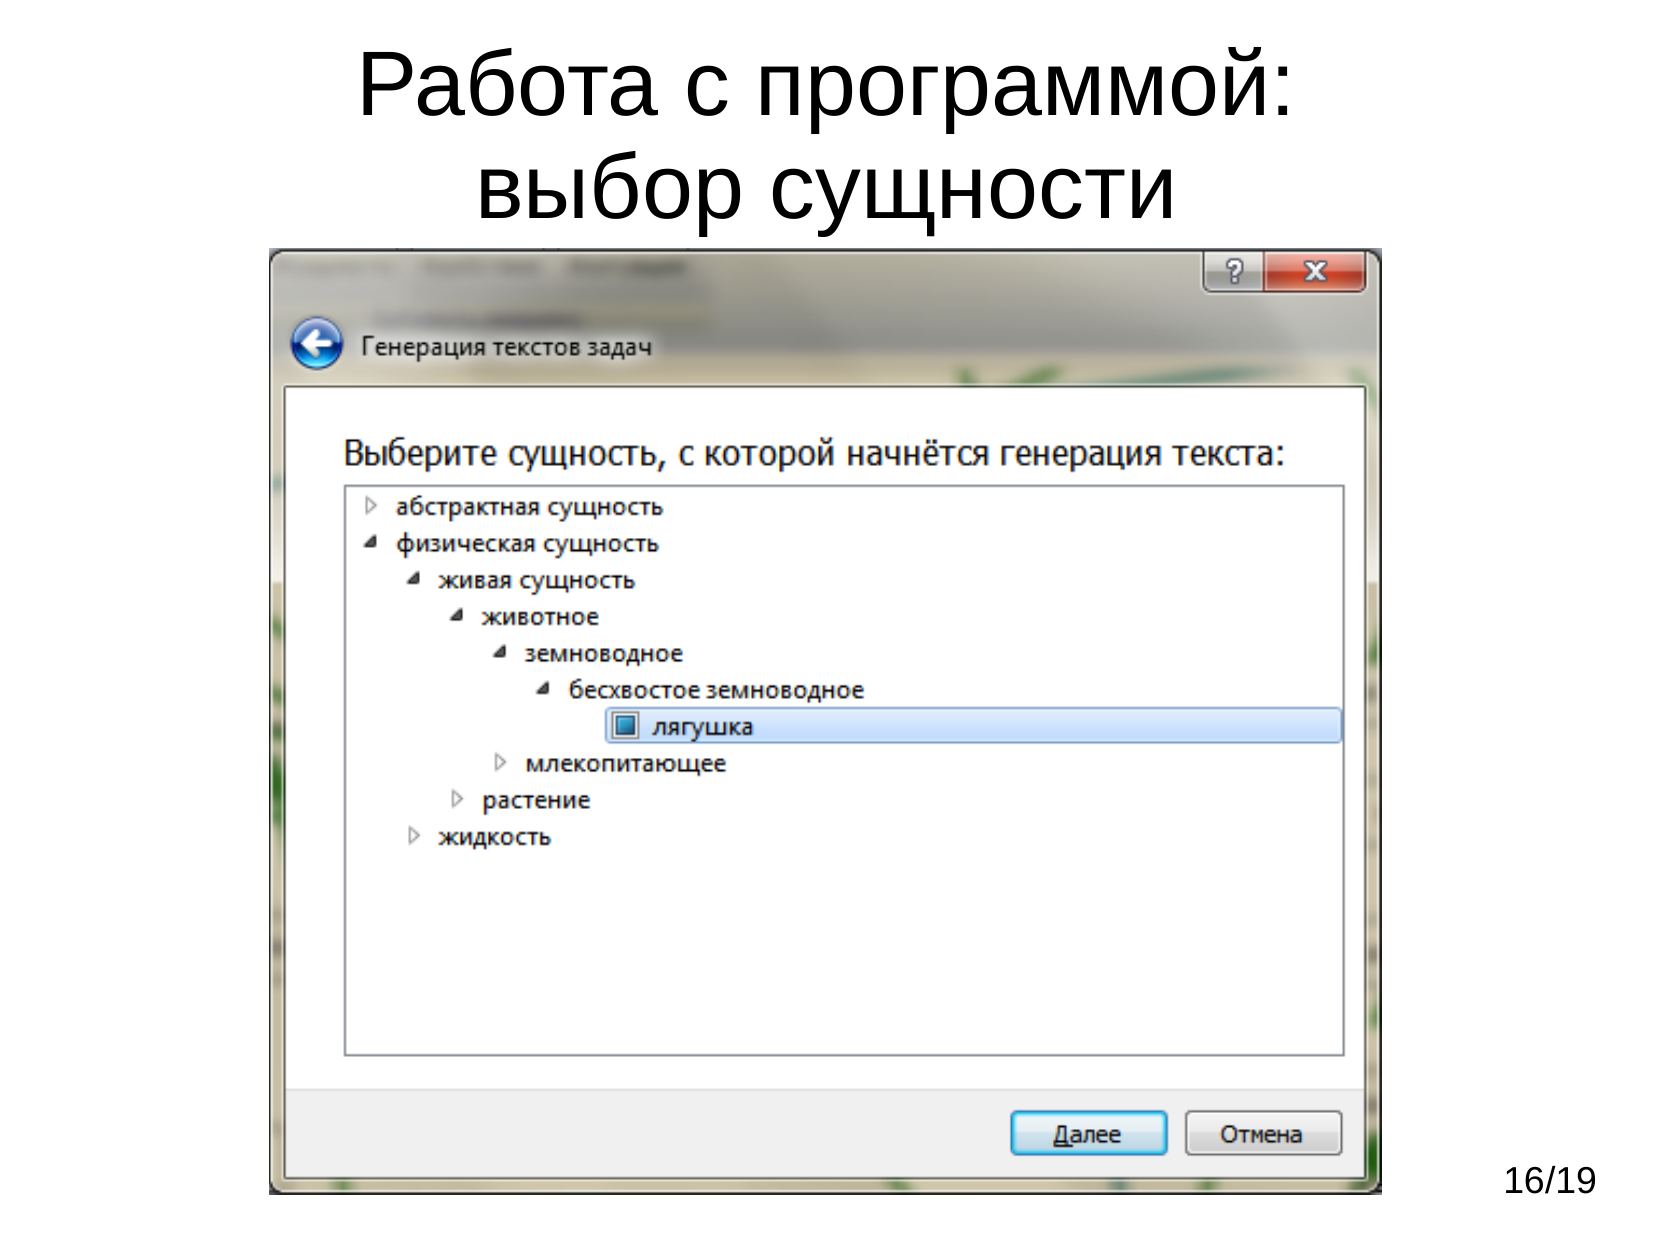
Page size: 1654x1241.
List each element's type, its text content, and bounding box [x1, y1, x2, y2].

title Работа с программой: выбор сущности [82, 31, 1571, 239]
text_box <номер>/19 [1476, 1151, 1625, 1209]
picture [269, 248, 1382, 1195]
